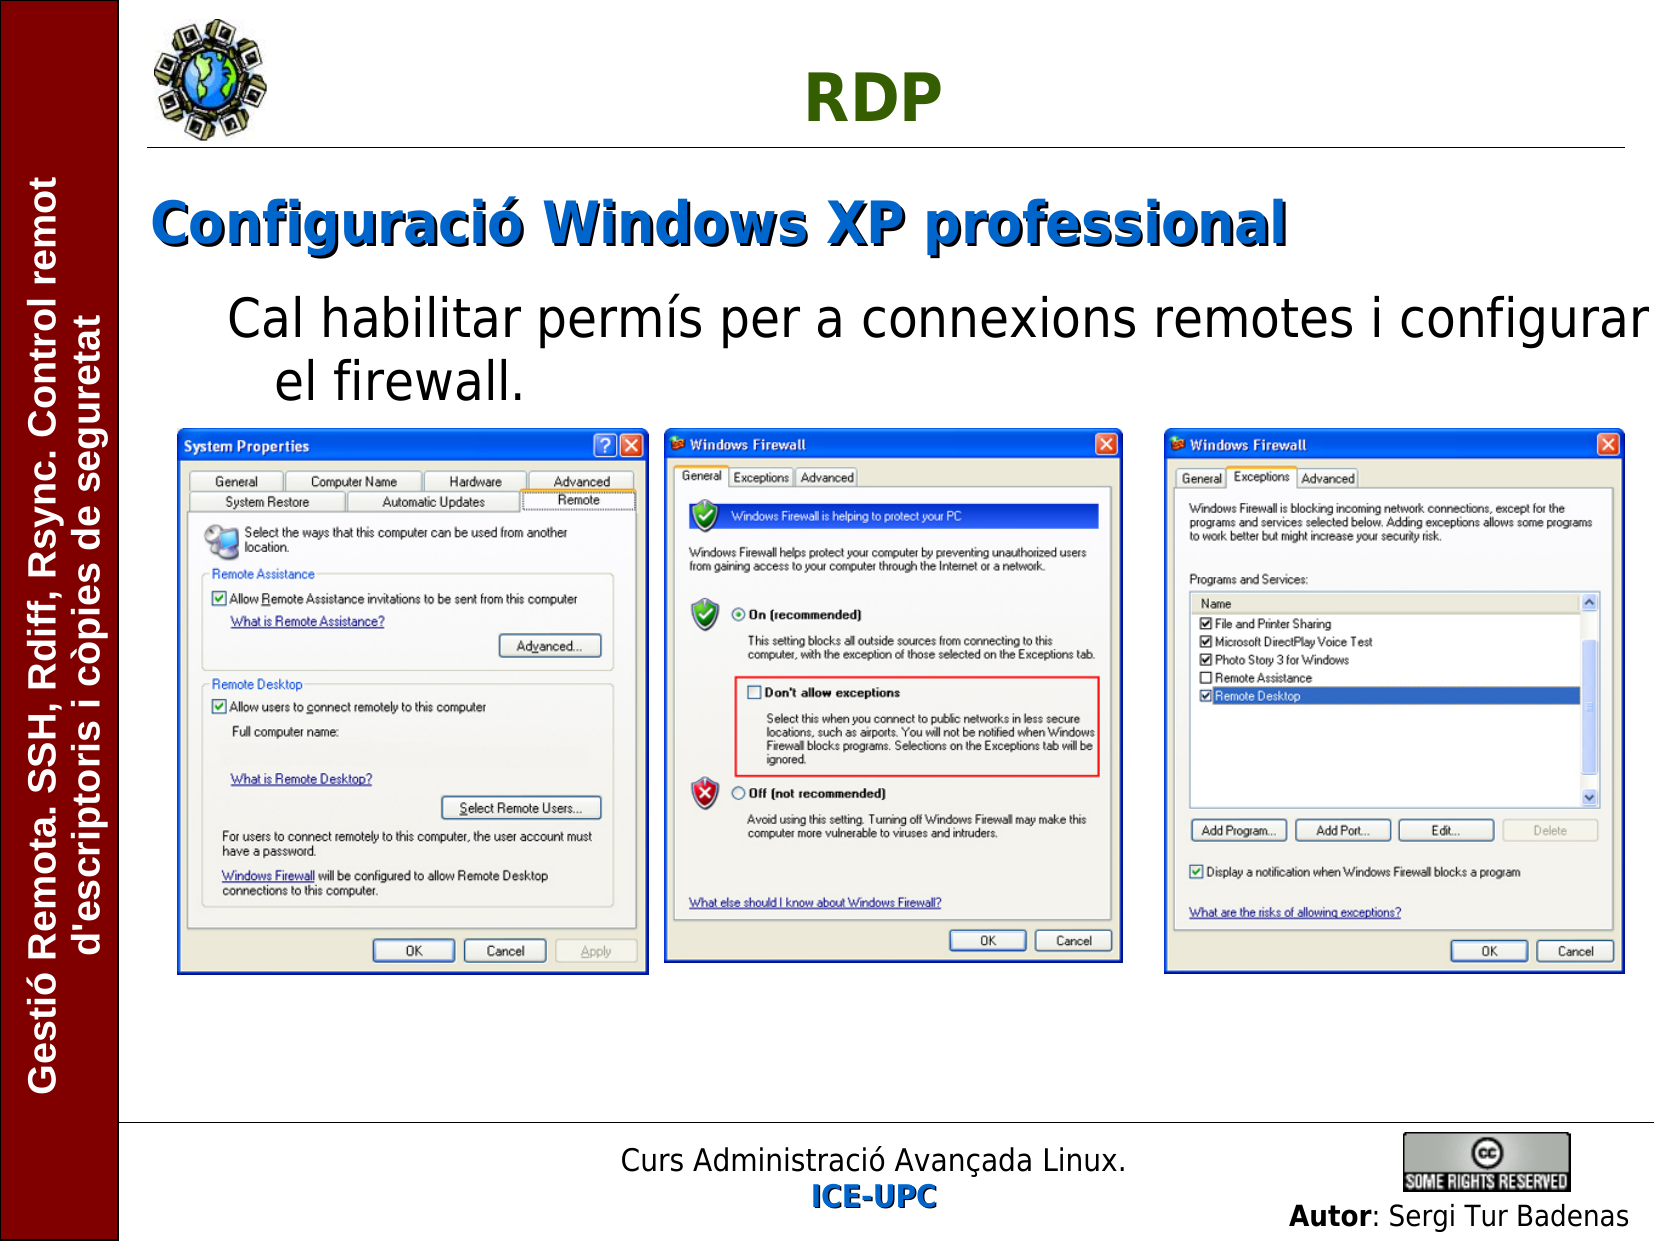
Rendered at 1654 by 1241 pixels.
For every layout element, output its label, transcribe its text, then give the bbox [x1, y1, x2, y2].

picture [177, 428, 649, 975]
title RDP [129, 49, 1619, 148]
picture [1403, 1132, 1571, 1192]
picture [664, 428, 1123, 963]
picture [154, 19, 268, 49]
picture [1164, 428, 1625, 974]
list Configuració Windows XP professional Cal habilitar permís per a connexions remotes i configurar el firewall. [132, 189, 1654, 1040]
